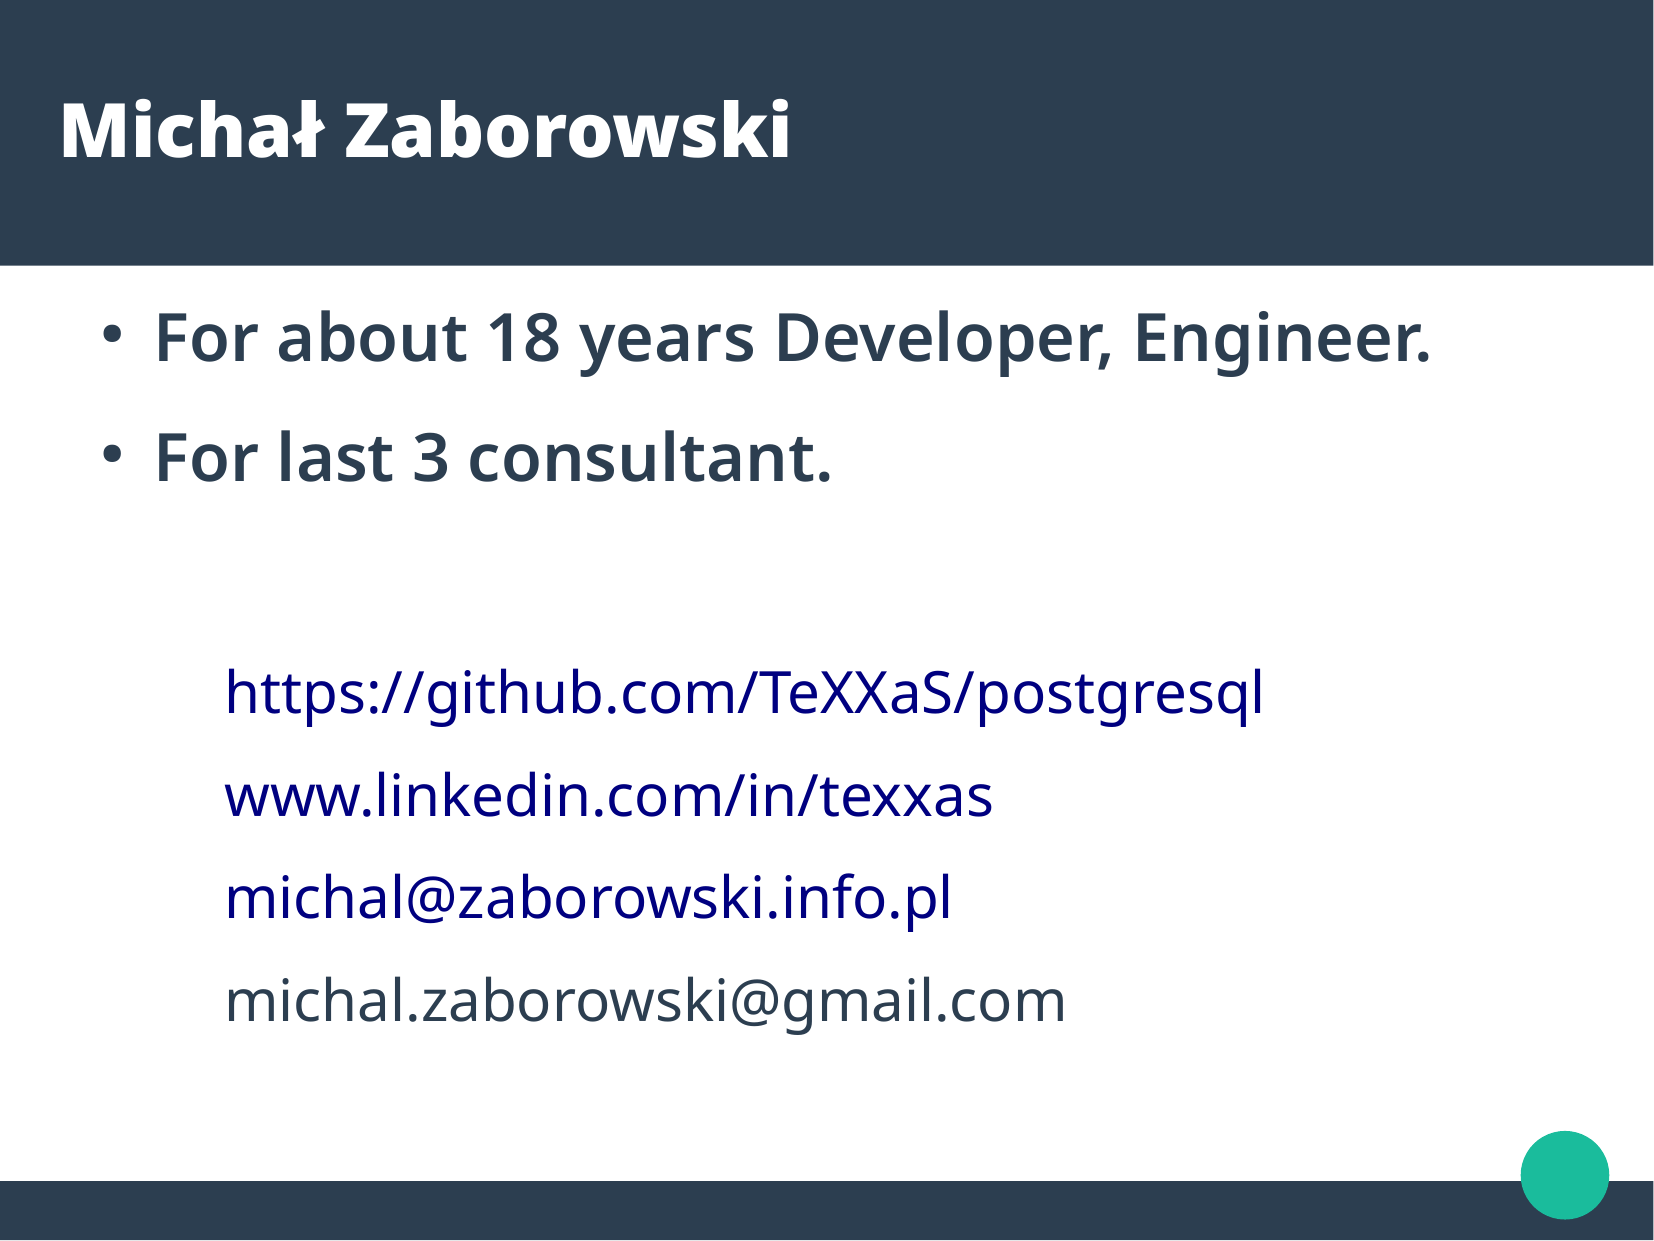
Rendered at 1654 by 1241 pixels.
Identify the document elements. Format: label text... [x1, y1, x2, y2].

list For about 18 years Developer, Engineer. For last 3 consultant. https://github.com/TeXXaS/postgresql www.linkedin.com/in/texxas michal@zaborowski.info.pl michal.zaborowski@gmail.com [82, 290, 1571, 1136]
title Michał Zaborowski [59, 49, 1595, 207]
